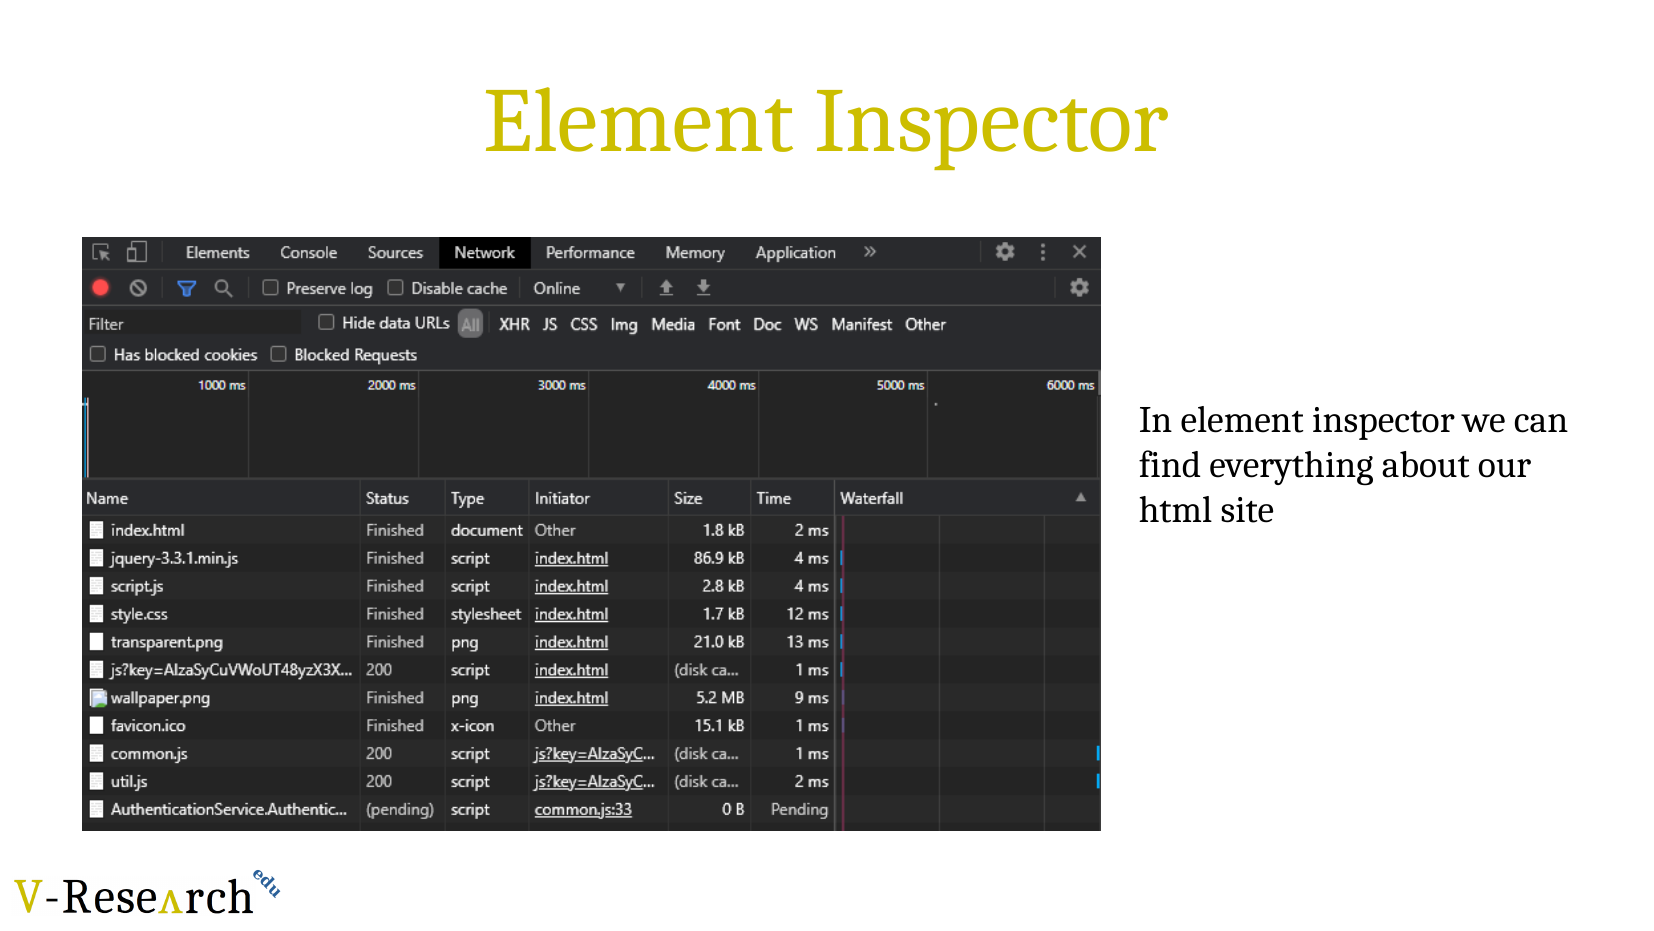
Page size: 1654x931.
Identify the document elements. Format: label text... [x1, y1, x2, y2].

text_box In element inspector we can find everything about our html site [1138, 395, 1571, 535]
title Element Inspector [82, 37, 1571, 193]
picture [11, 876, 255, 916]
picture [82, 237, 1101, 831]
text_box edu [222, 847, 333, 931]
